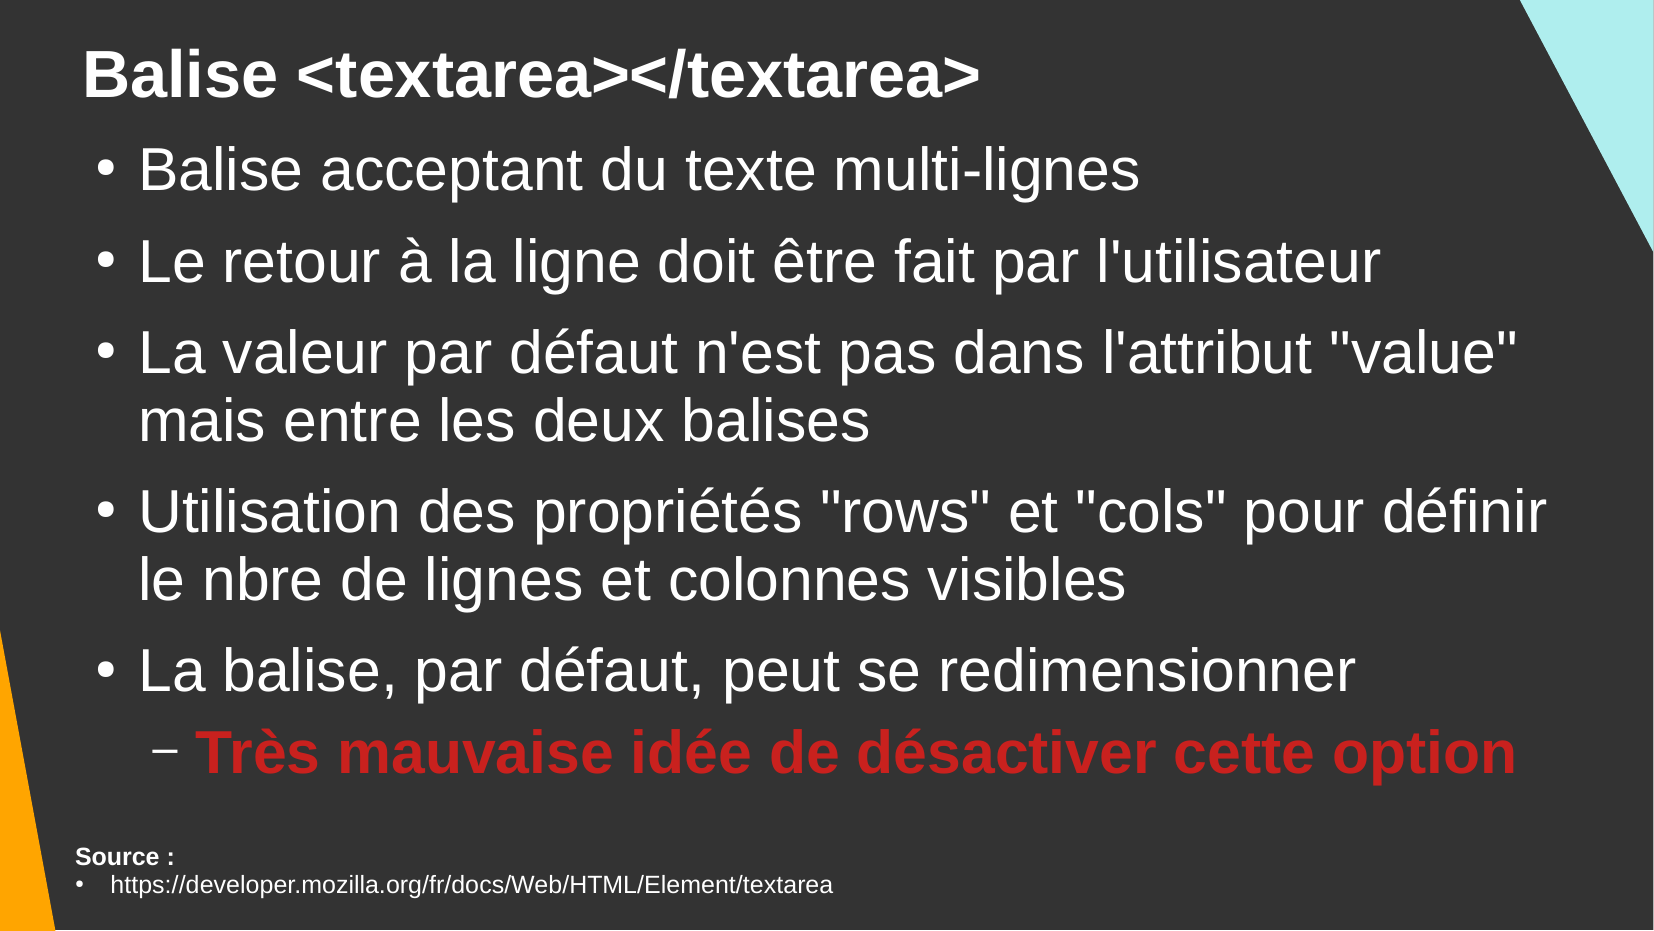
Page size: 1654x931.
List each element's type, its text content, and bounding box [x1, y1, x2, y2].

title Balise <textarea></textarea> [82, 37, 1571, 114]
text_box [0, 630, 56, 931]
text_box Source : https://developer.mozilla.org/fr/docs/Web/HTML/Element/textarea [60, 835, 1546, 907]
text_box [1519, 0, 1654, 254]
list Balise acceptant du texte multi-lignes Le retour à la ligne doit être fait par l'utilisateur La valeur par défaut n'est pas dans l'attribut "value" mais entre les deux balises Utilisation des propriétés "rows" et "cols" pour définir le nbre de lignes et colonnes visibles La balise, par défaut, peut se redimensionner Très mauvaise idée de désactiver cette option [80, 135, 1605, 798]
